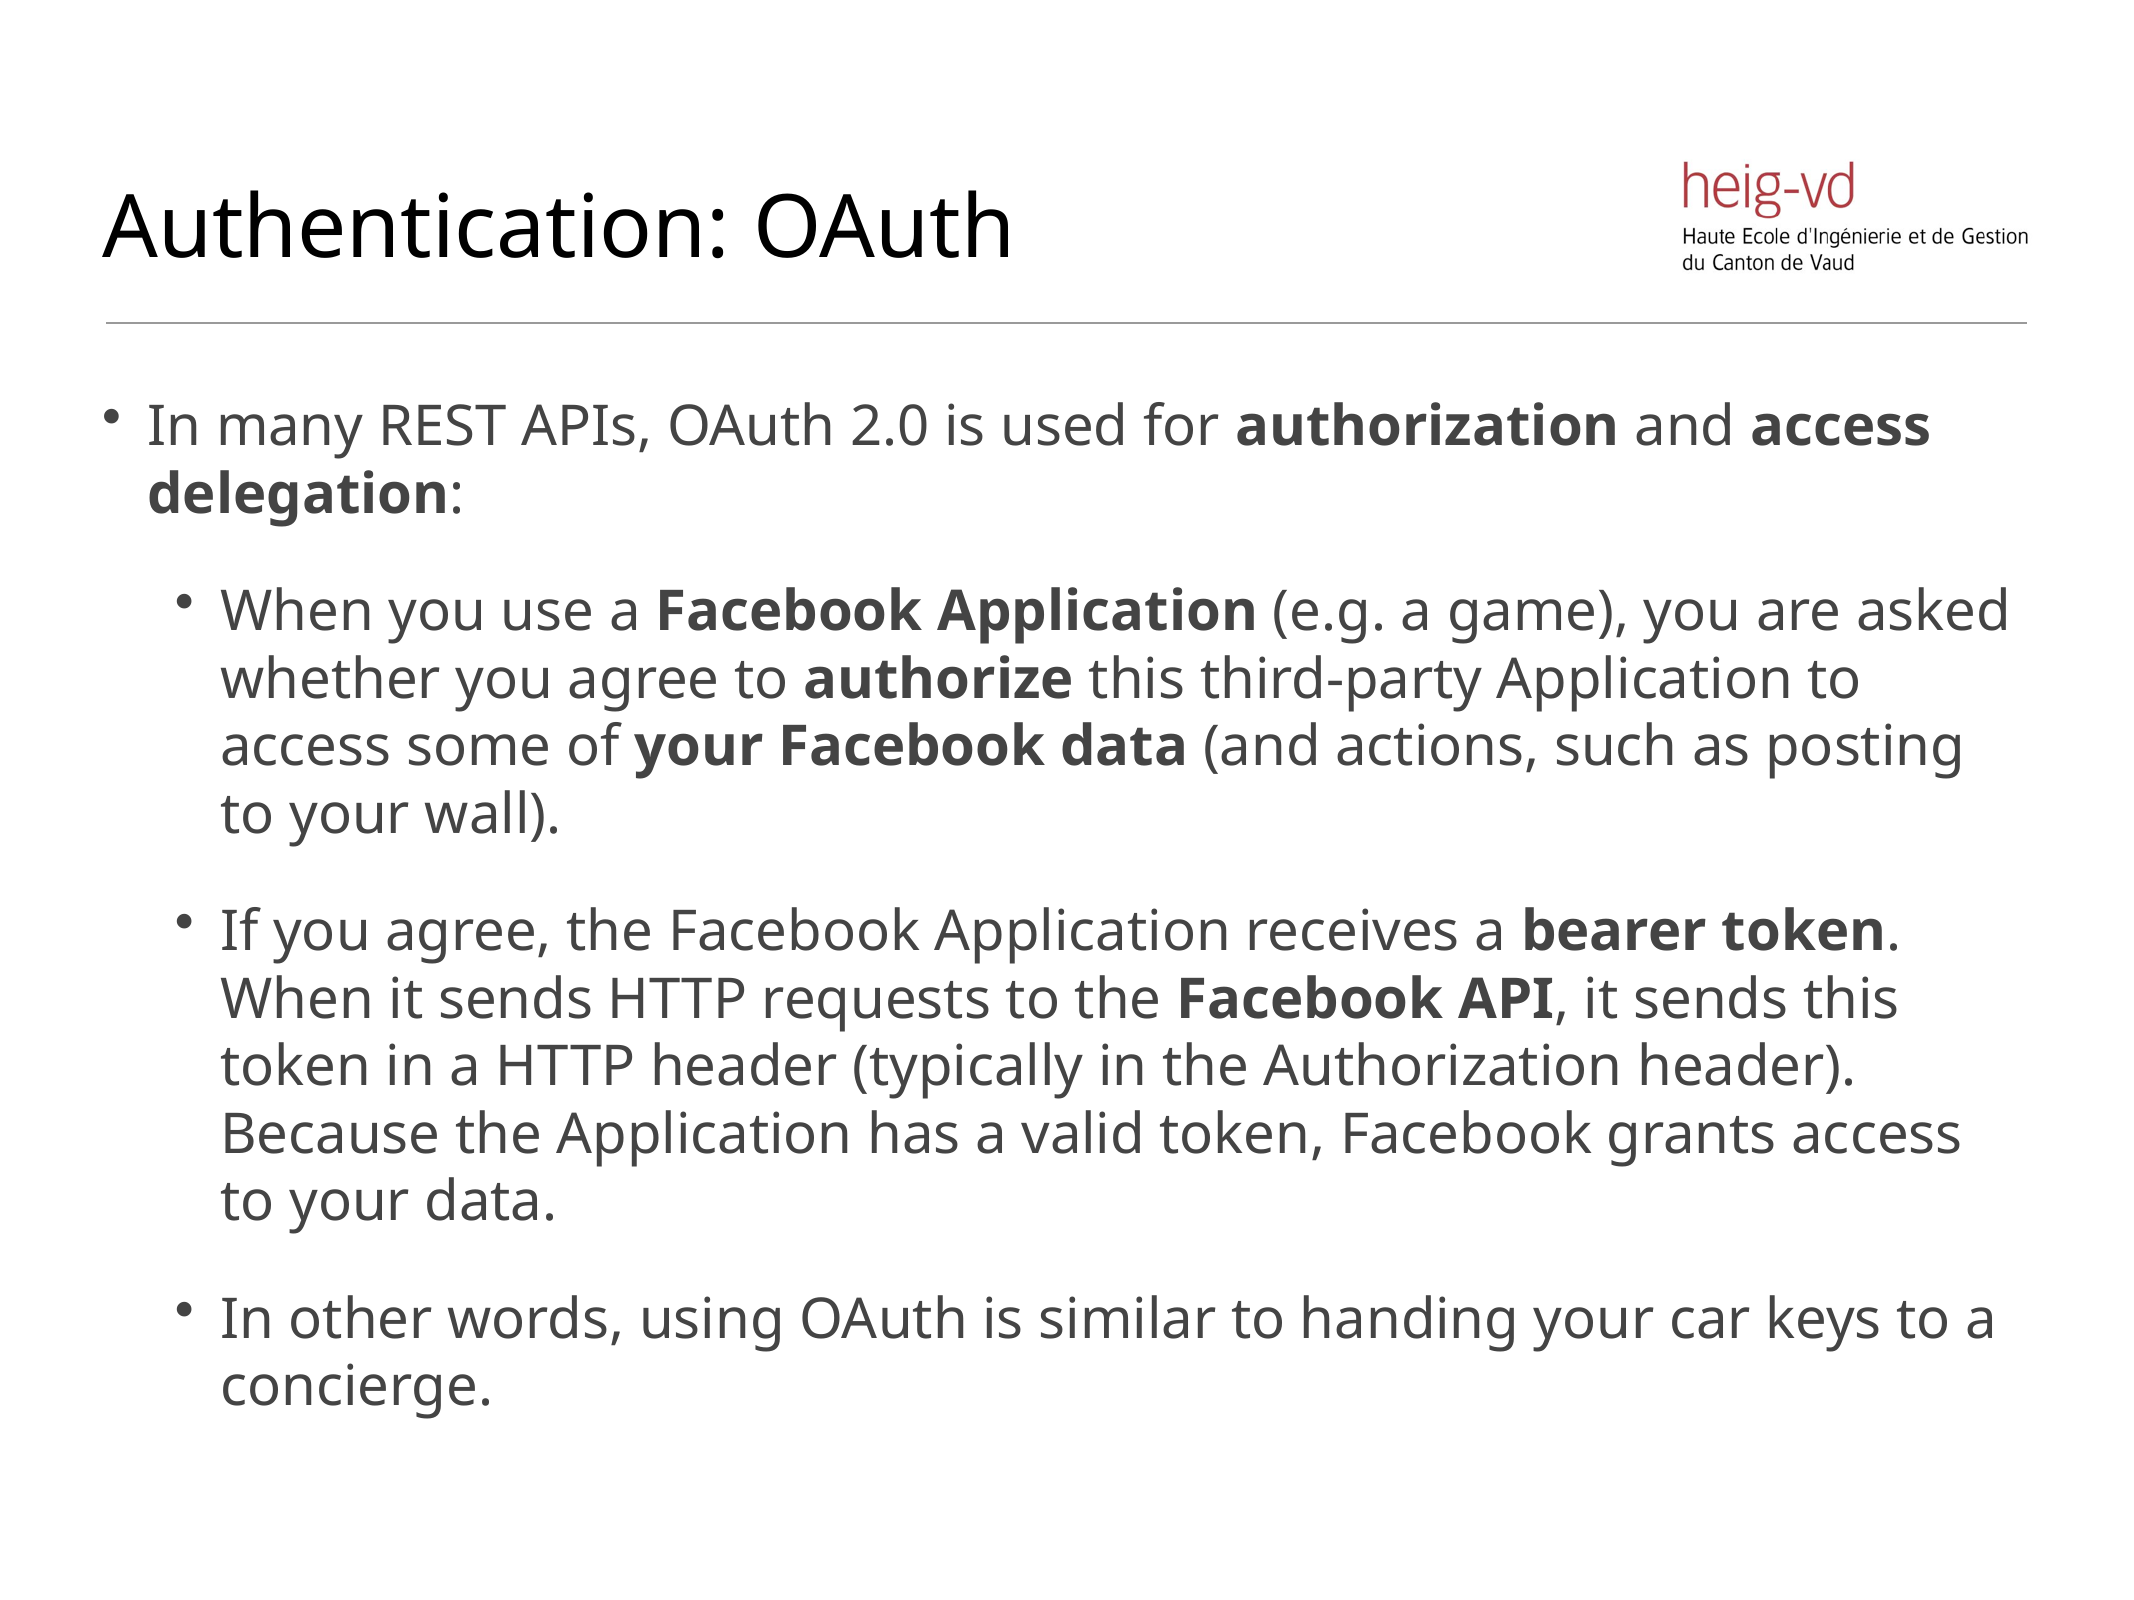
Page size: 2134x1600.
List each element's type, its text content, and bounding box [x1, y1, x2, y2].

list In many REST APIs, OAuth 2.0 is used for authorization and access delegation: When you use a Facebook Application (e.g. a game), you are asked whether you agree to authorize this third-party Application to access some of your Facebook data (and actions, such as posting to your wall). If you agree, the Facebook Application receives a bearer token. When it sends HTTP requests to the Facebook API, it sends this token in a HTTP header (typically in the Authorization header). Because the Application has a valid token, Facebook grants access to your data. In other words, using OAuth is similar to handing your car keys to a concierge. [93, 381, 2040, 1459]
title Authentication: OAuth [93, 54, 2040, 284]
